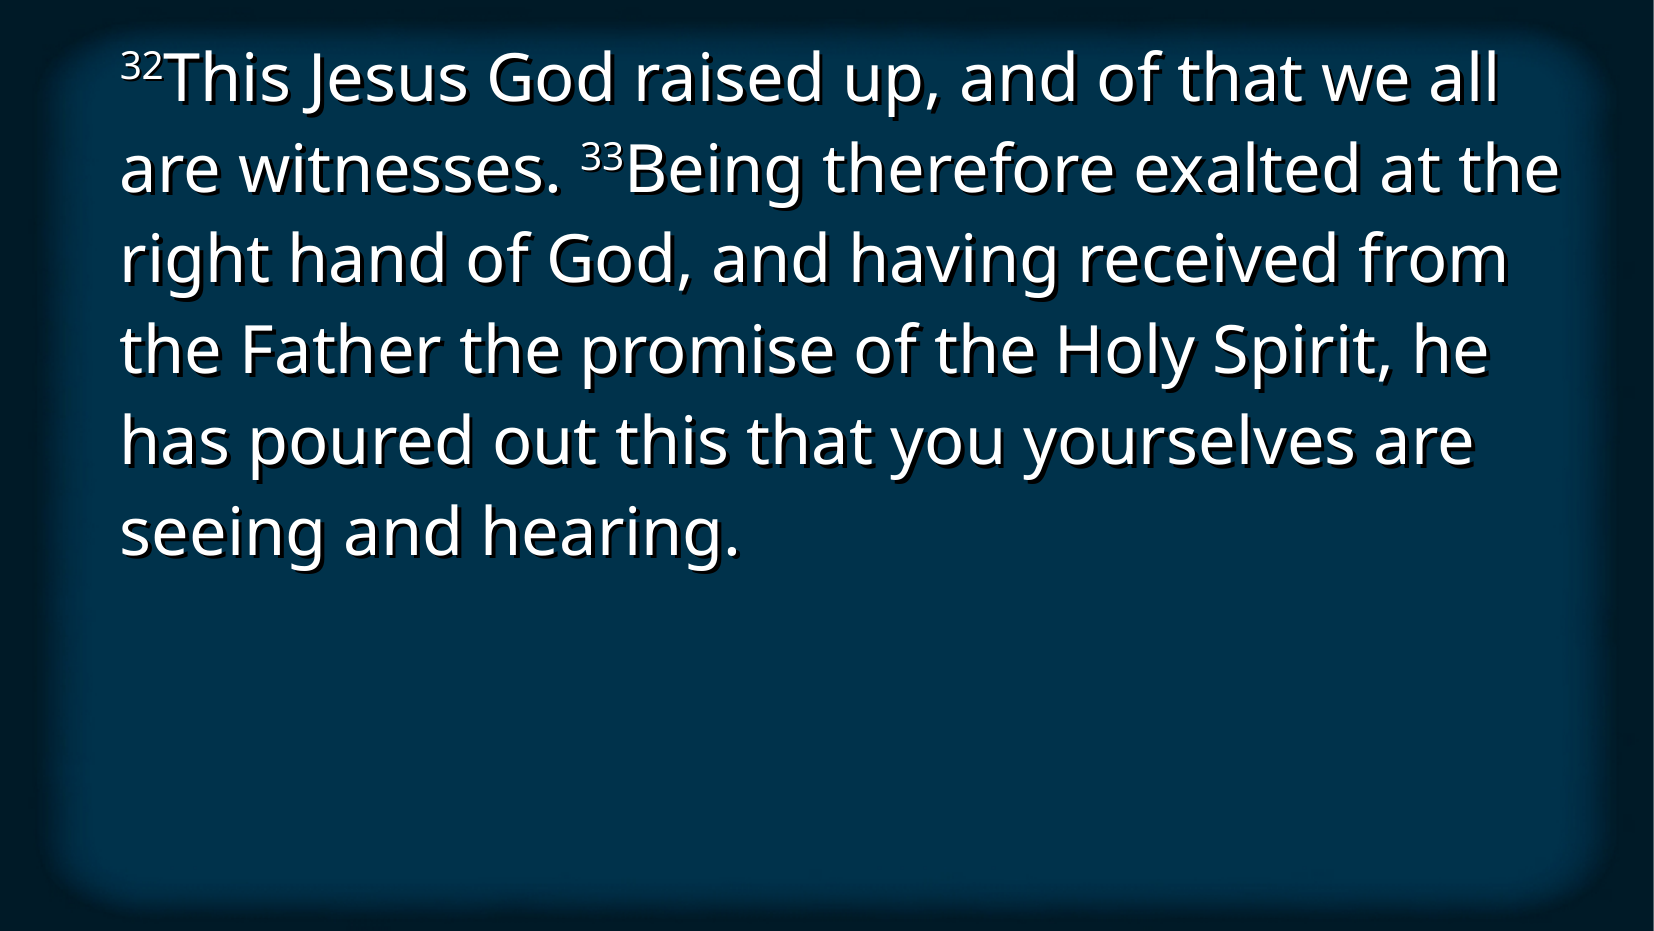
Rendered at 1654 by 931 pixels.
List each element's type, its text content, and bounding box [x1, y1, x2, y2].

picture [0, 0, 1654, 931]
text_box 32This Jesus God raised up, and of that we all are witnesses. 33Being therefore exalted at the right hand of God, and having received from the Father the promise of the Holy Spirit, he has poured out this that you yourselves are seeing and hearing. [105, 22, 1607, 571]
